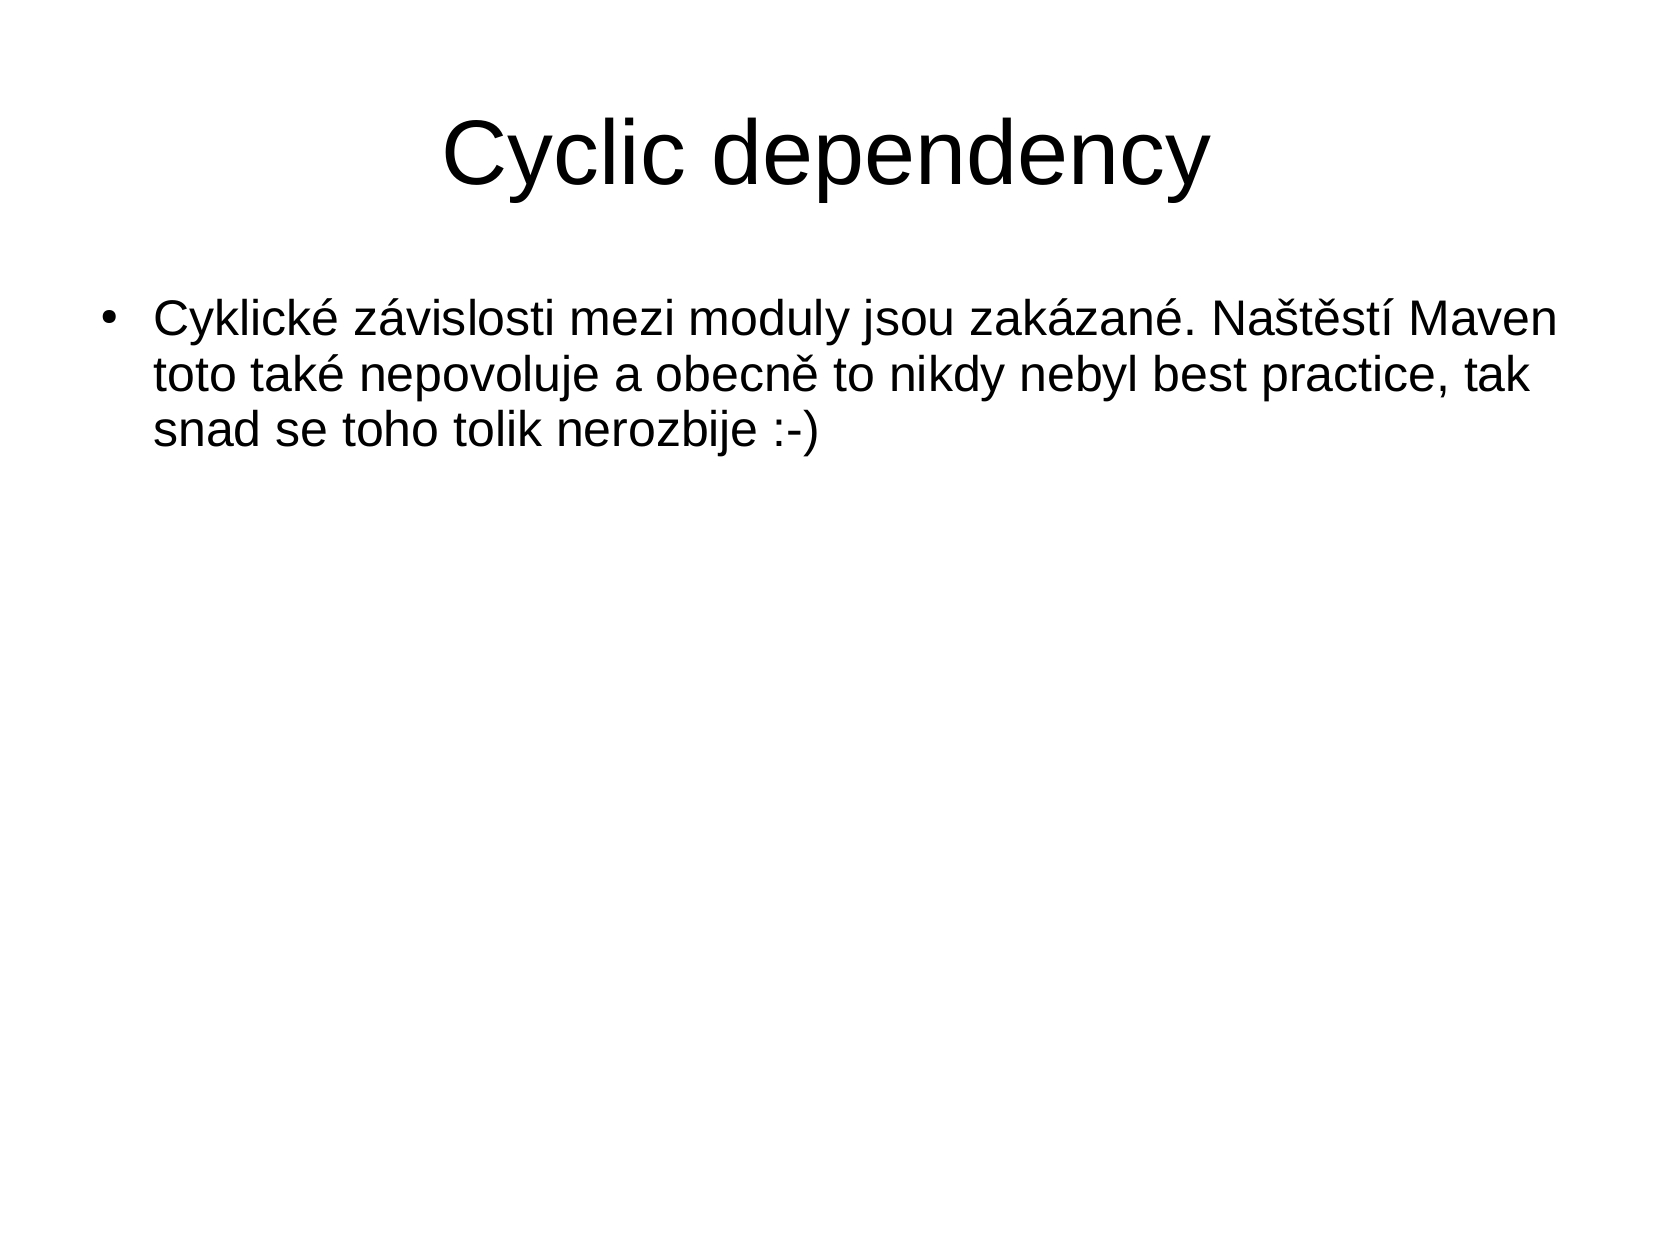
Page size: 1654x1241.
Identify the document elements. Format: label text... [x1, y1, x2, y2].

list Cyklické závislosti mezi moduly jsou zakázané. Naštěstí Maven toto také nepovoluje a obecně to nikdy nebyl best practice, tak snad se toho tolik nerozbije :-) [82, 290, 1571, 1010]
title Cyclic dependency [82, 49, 1571, 257]
